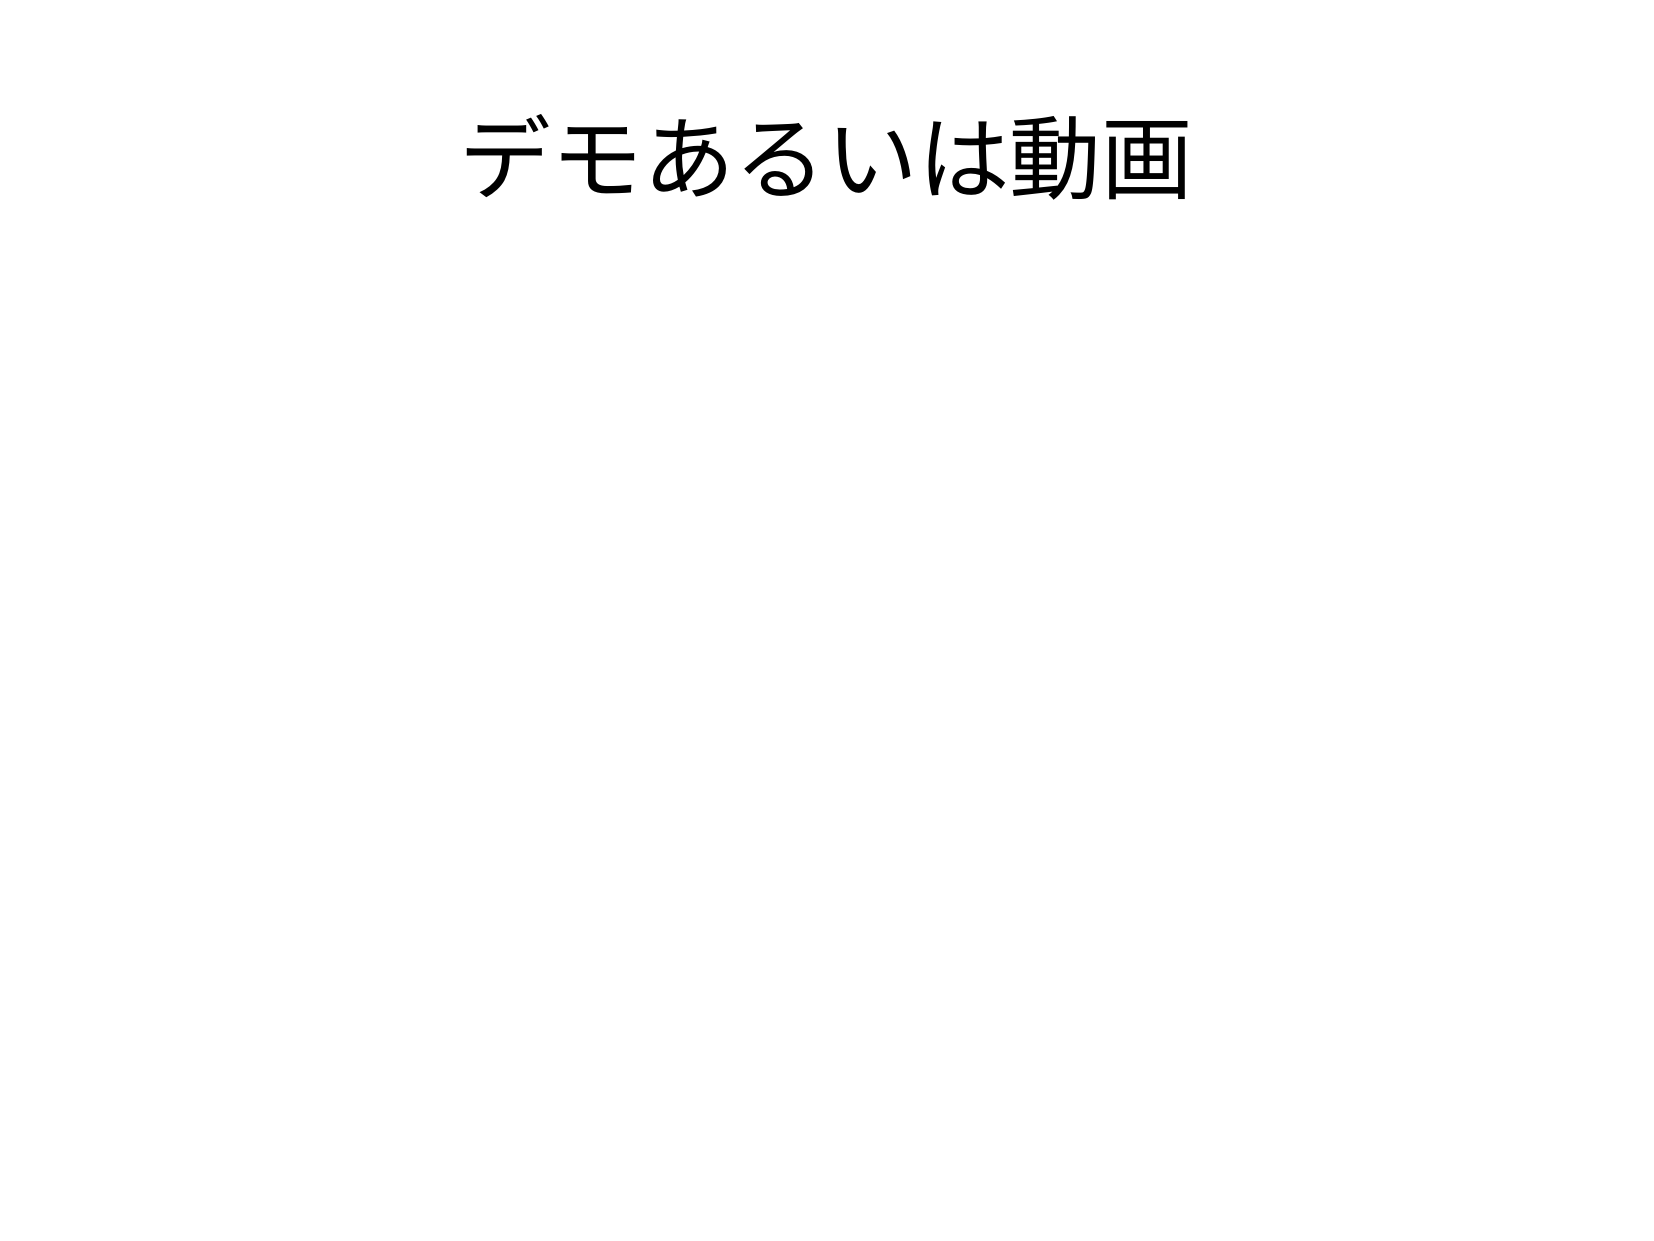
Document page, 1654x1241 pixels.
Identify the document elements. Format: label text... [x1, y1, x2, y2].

title デモあるいは動画 [82, 49, 1571, 257]
